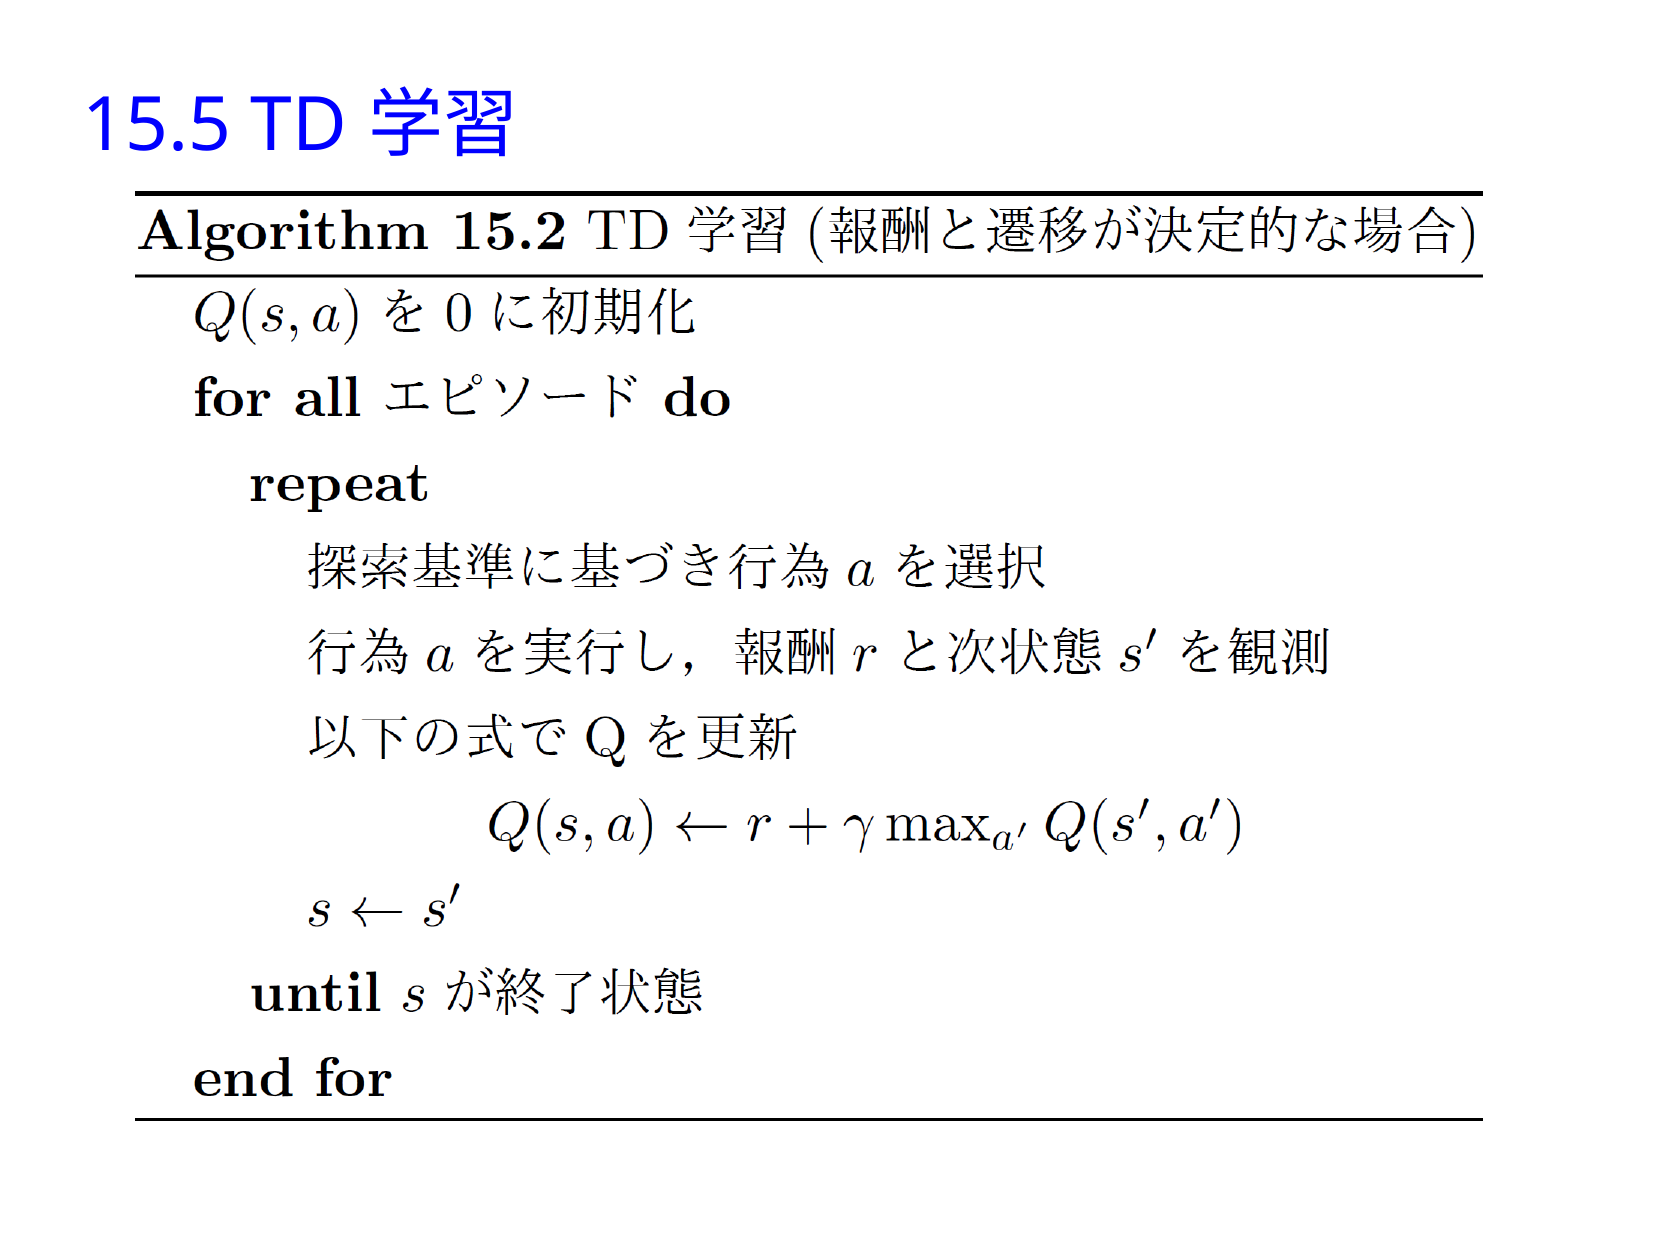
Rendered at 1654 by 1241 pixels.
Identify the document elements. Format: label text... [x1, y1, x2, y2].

title 15.5 TD学習 [82, 59, 1571, 183]
picture [124, 177, 1483, 1143]
